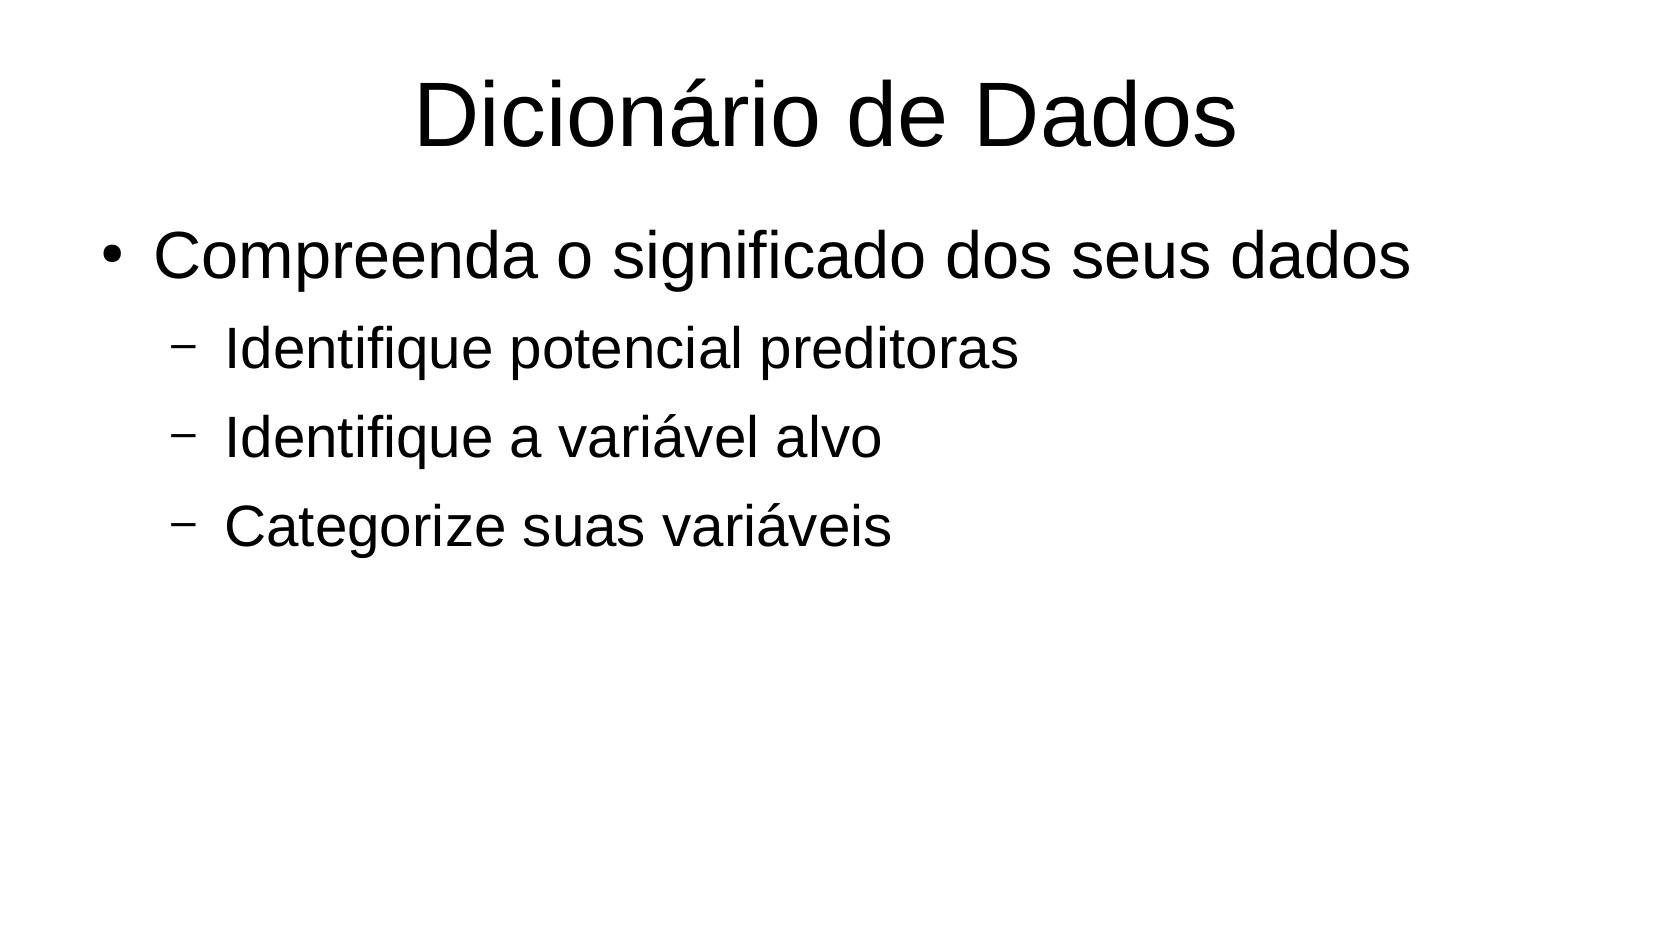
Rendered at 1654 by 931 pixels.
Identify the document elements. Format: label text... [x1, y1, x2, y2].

list Compreenda o significado dos seus dados Identifique potencial preditoras Identifique a variável alvo Categorize suas variáveis [82, 217, 1571, 758]
title Dicionário de Dados [82, 37, 1571, 193]
